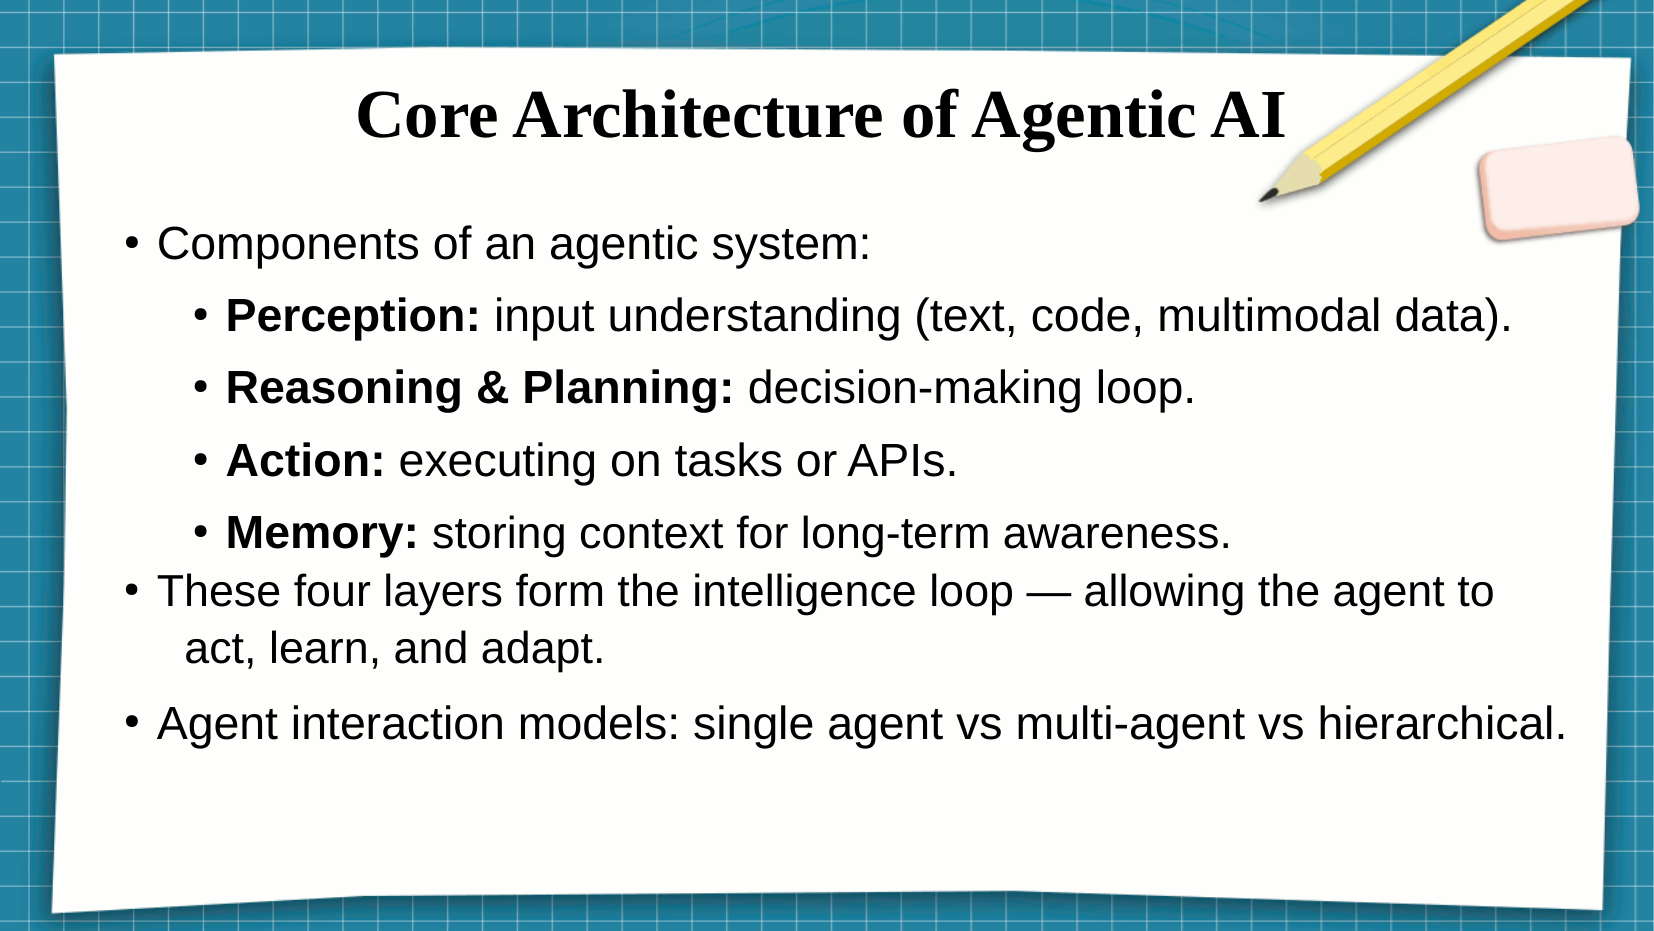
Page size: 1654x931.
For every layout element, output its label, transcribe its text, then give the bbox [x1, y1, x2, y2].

picture [0, 0, 1654, 931]
title Core Architecture of Agentic AI [82, 37, 1571, 193]
list Components of an agentic system: Perception: input understanding (text, code, multimodal data). Reasoning & Planning: decision-making loop. Action: executing on tasks or APIs. Memory: storing context for long-term awareness. These four layers form the intelligence loop — allowing the agent to act, learn, and adapt. Agent interaction models: single agent vs multi-agent vs hierarchical. [82, 217, 1571, 758]
